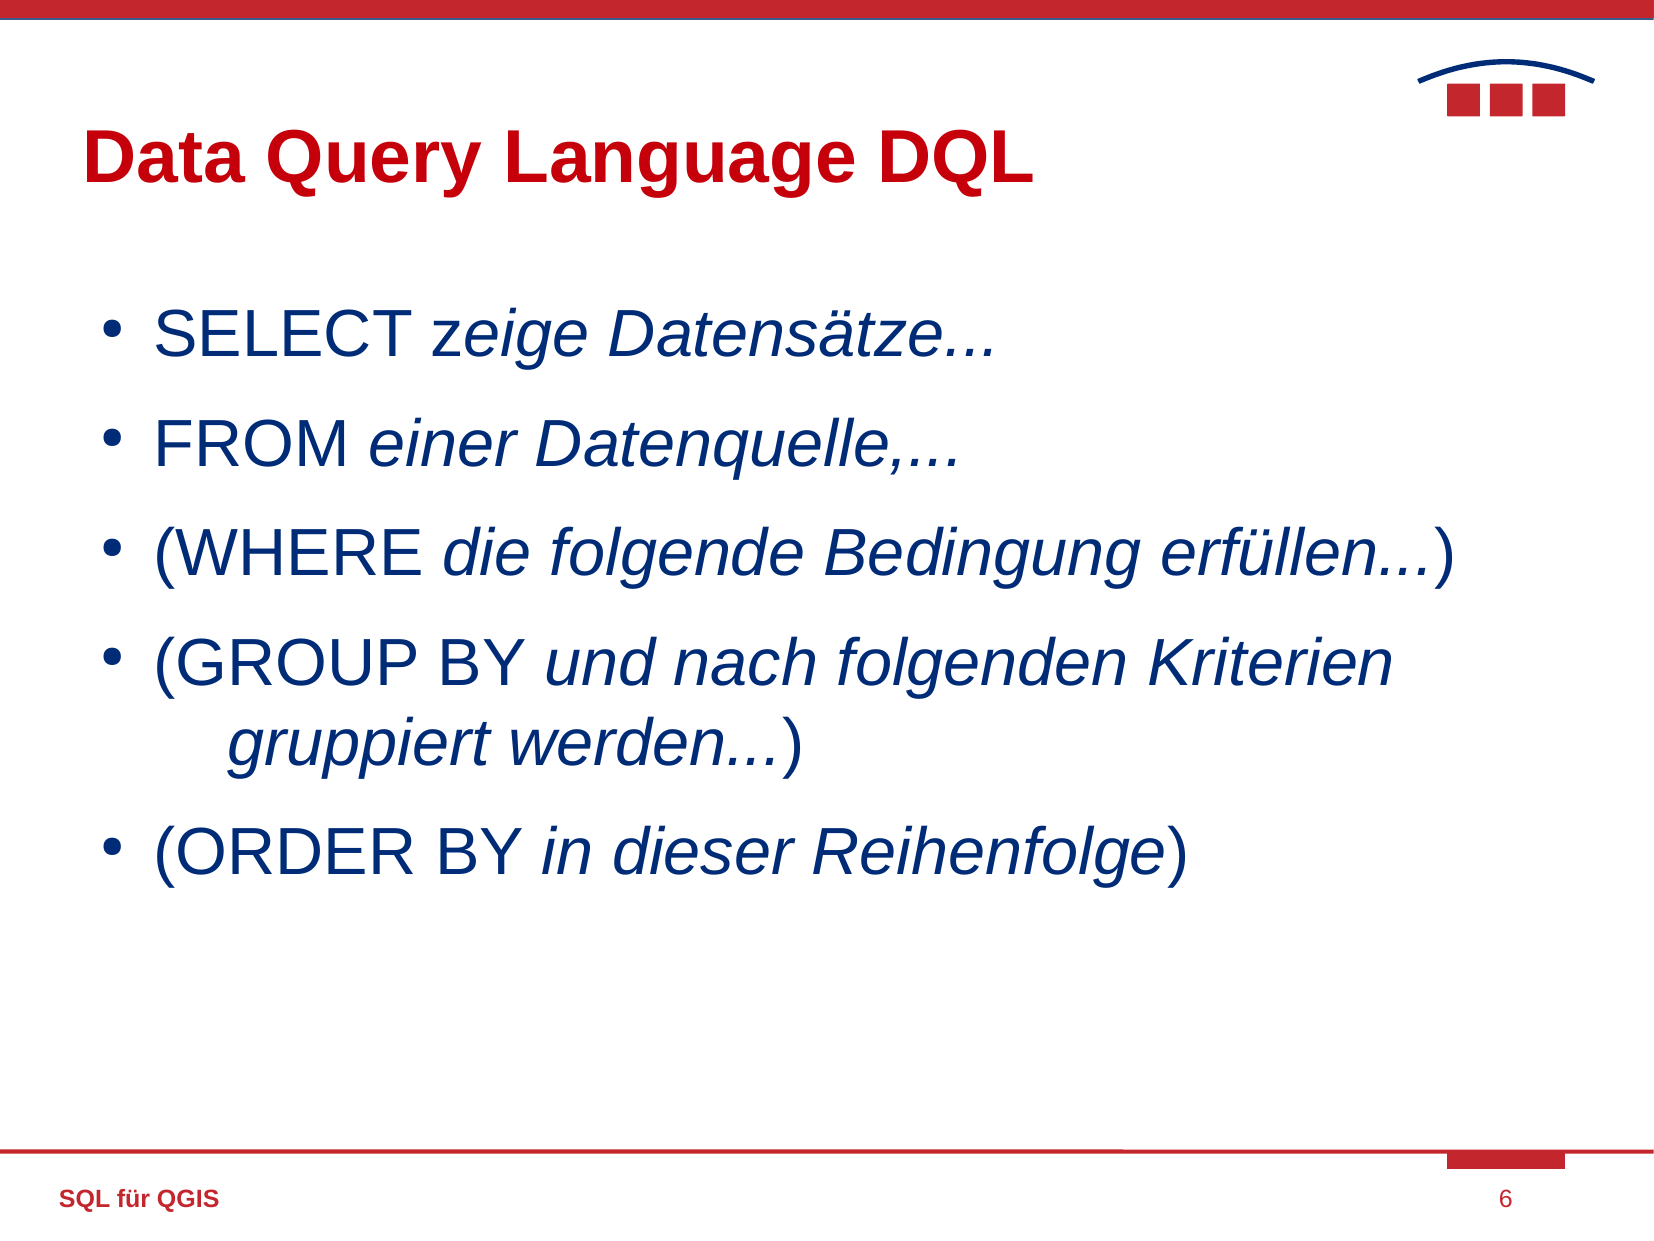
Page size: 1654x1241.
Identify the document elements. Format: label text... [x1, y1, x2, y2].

list SELECT zeige Datensätze... FROM einer Datenquelle,... (WHERE die folgende Bedingung erfüllen...) (GROUP BY und nach folgenden Kriterien gruppiert werden...) (ORDER BY in dieser Reihenfolge) [82, 290, 1571, 1109]
text_box <Foliennummer> [1446, 1182, 1565, 1223]
title Data Query Language DQL [82, 49, 1571, 257]
